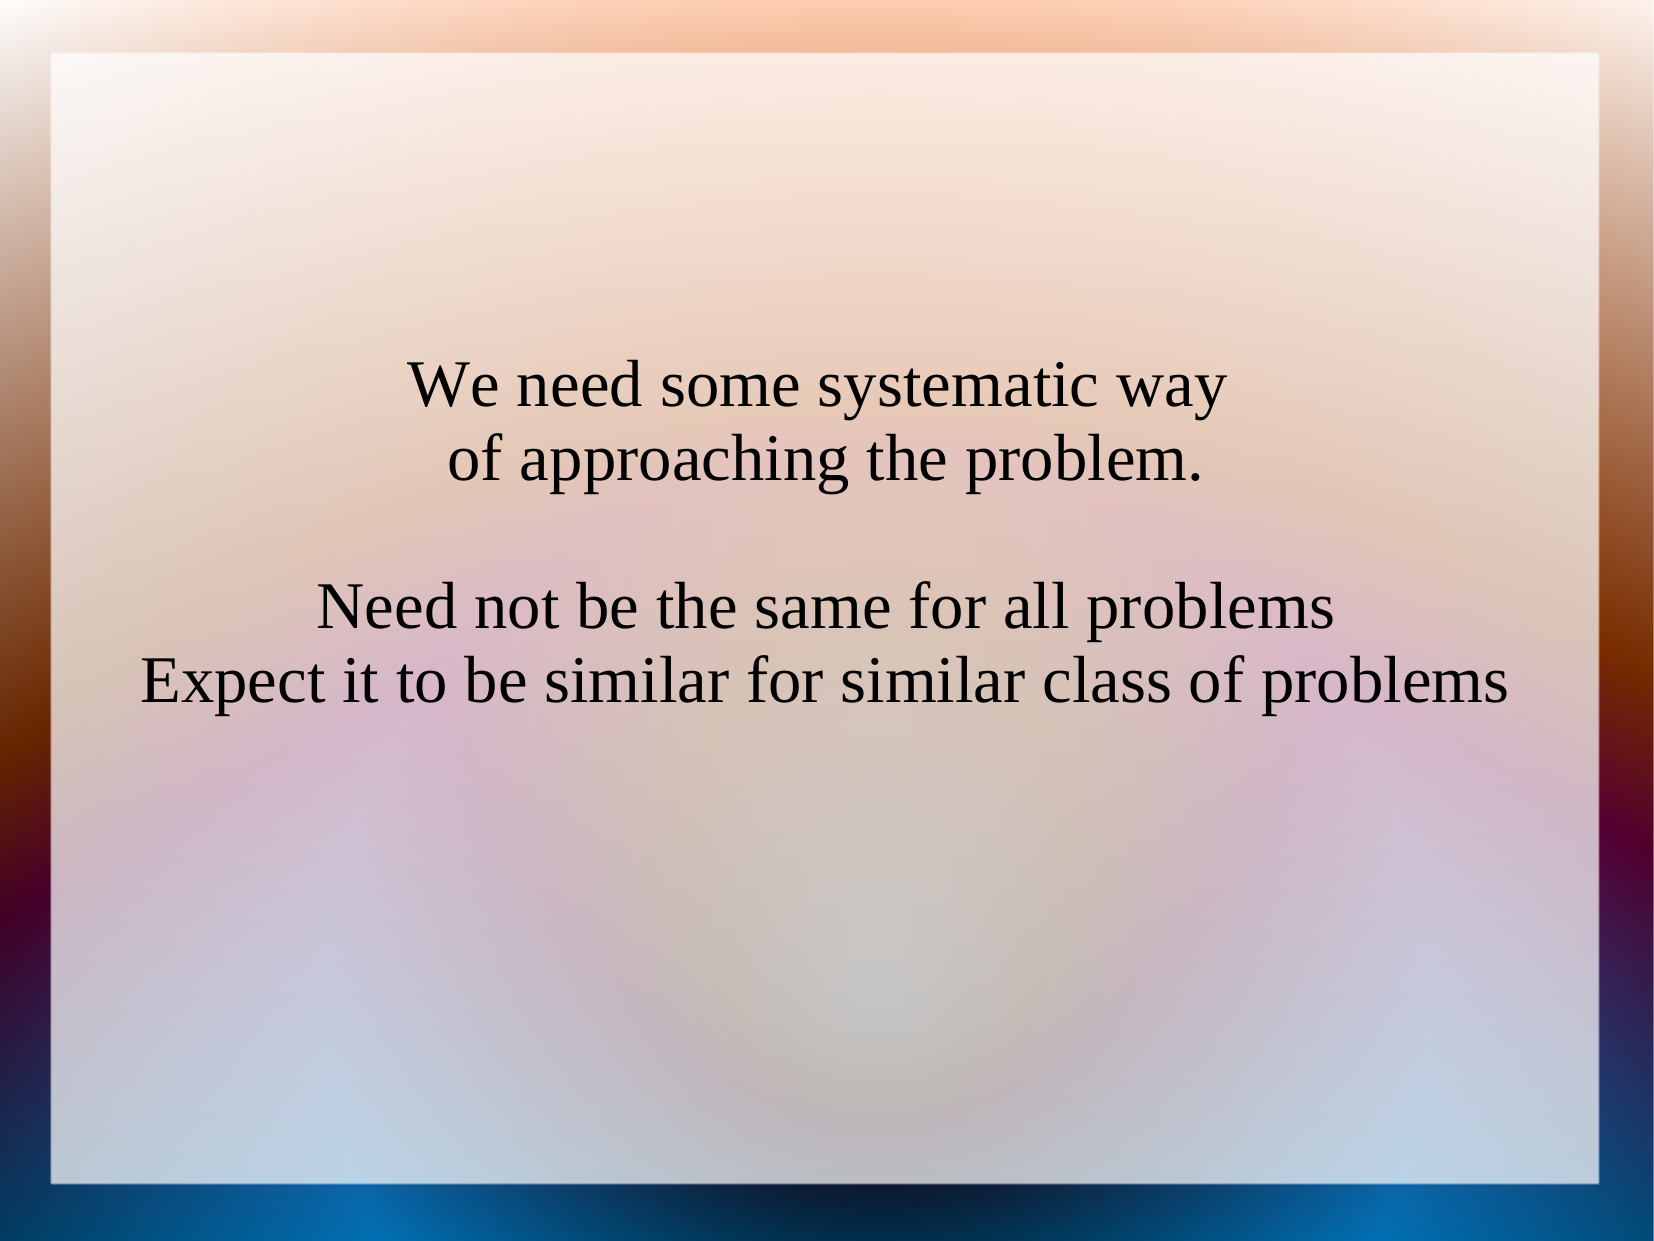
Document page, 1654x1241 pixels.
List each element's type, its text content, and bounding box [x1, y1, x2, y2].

subtitle We need some systematic way of approaching the problem. Need not be the same for all problems Expect it to be similar for similar class of problems [82, 55, 1571, 1010]
picture [0, 0, 1654, 1241]
